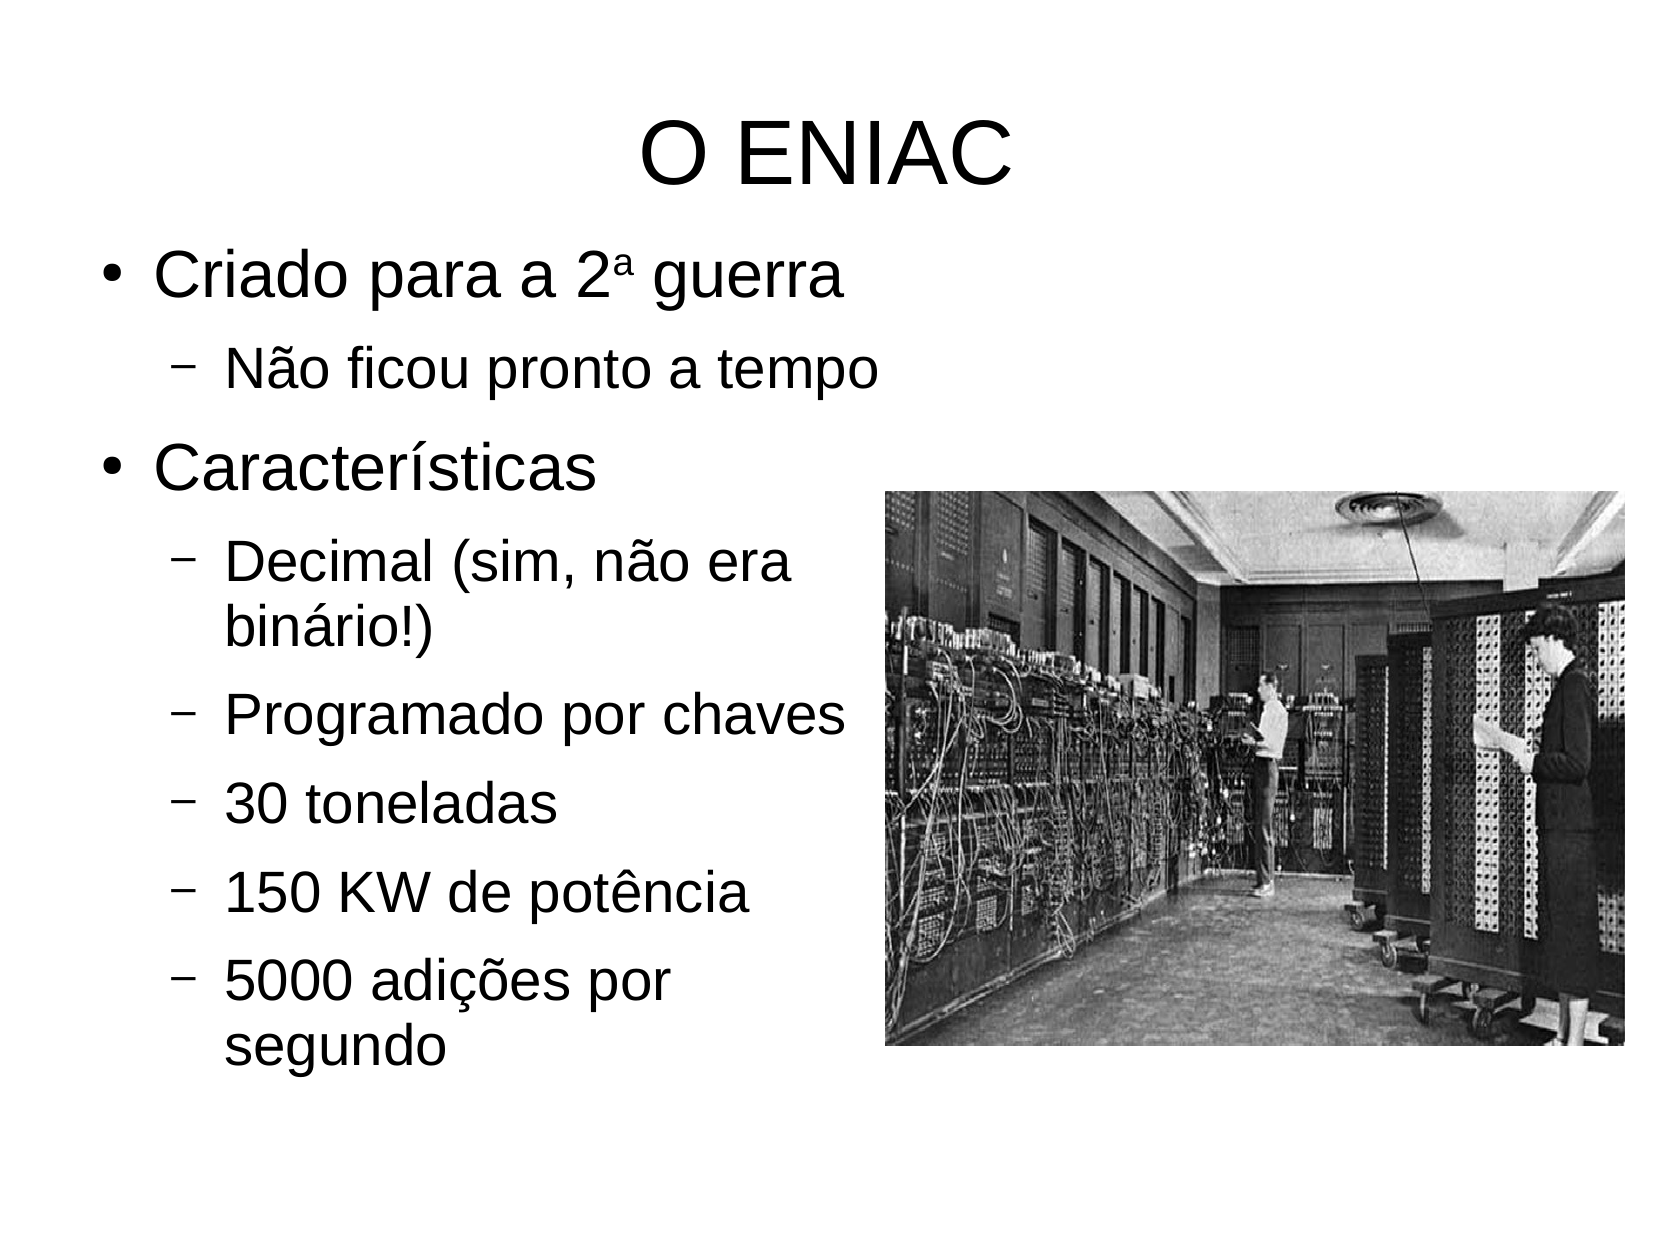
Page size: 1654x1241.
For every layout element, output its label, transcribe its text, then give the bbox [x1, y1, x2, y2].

picture [885, 491, 1625, 1046]
list Criado para a 2a guerra Não ficou pronto a tempo Características Decimal (sim, não era binário!) Programado por chaves 30 toneladas 150 KW de potência 5000 adições por segundo [82, 237, 886, 1099]
title O ENIAC [82, 49, 1571, 257]
